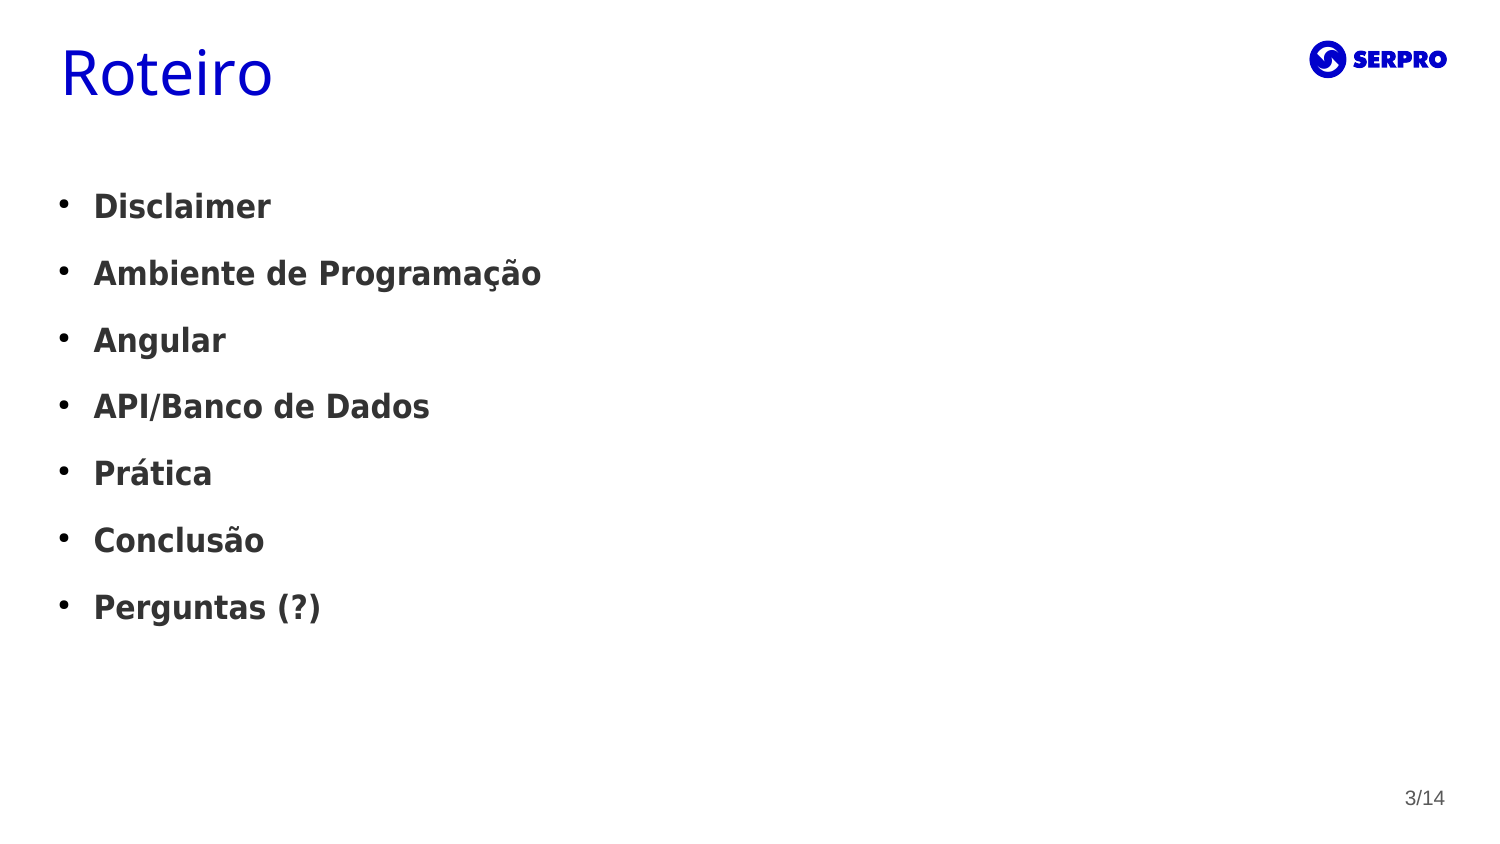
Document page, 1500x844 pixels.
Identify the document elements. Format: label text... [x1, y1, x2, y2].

slide_number <número>/14 [1389, 764, 1480, 830]
picture [1306, 37, 1450, 82]
title Roteiro [45, 32, 1191, 129]
text_box Disclaimer Ambiente de Programação Angular API/Banco de Dados Prática Conclusão Perguntas (?) [58, 179, 1351, 244]
